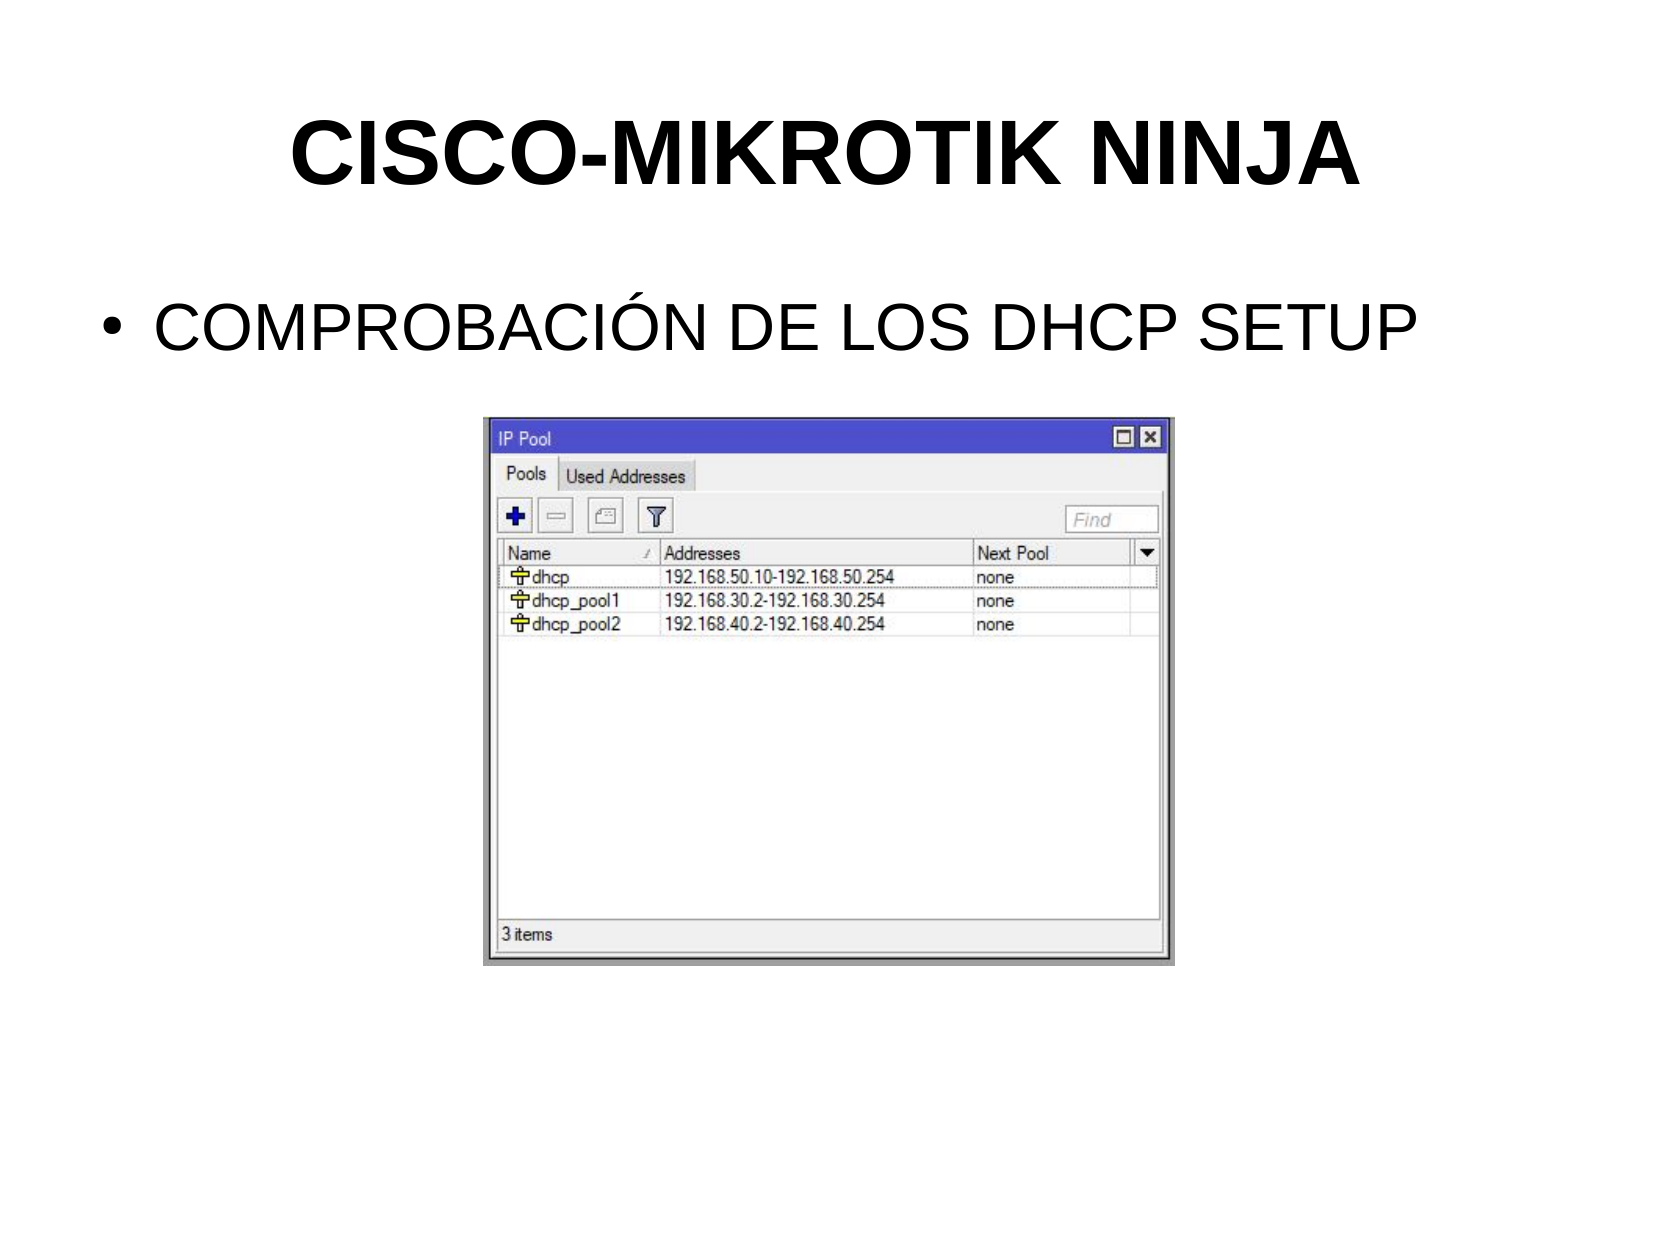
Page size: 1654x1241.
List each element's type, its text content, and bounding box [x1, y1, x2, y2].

list COMPROBACIÓN DE LOS DHCP SETUP [82, 290, 1571, 1010]
picture [483, 416, 1175, 966]
title CISCO-MIKROTIK NINJA [82, 49, 1571, 257]
